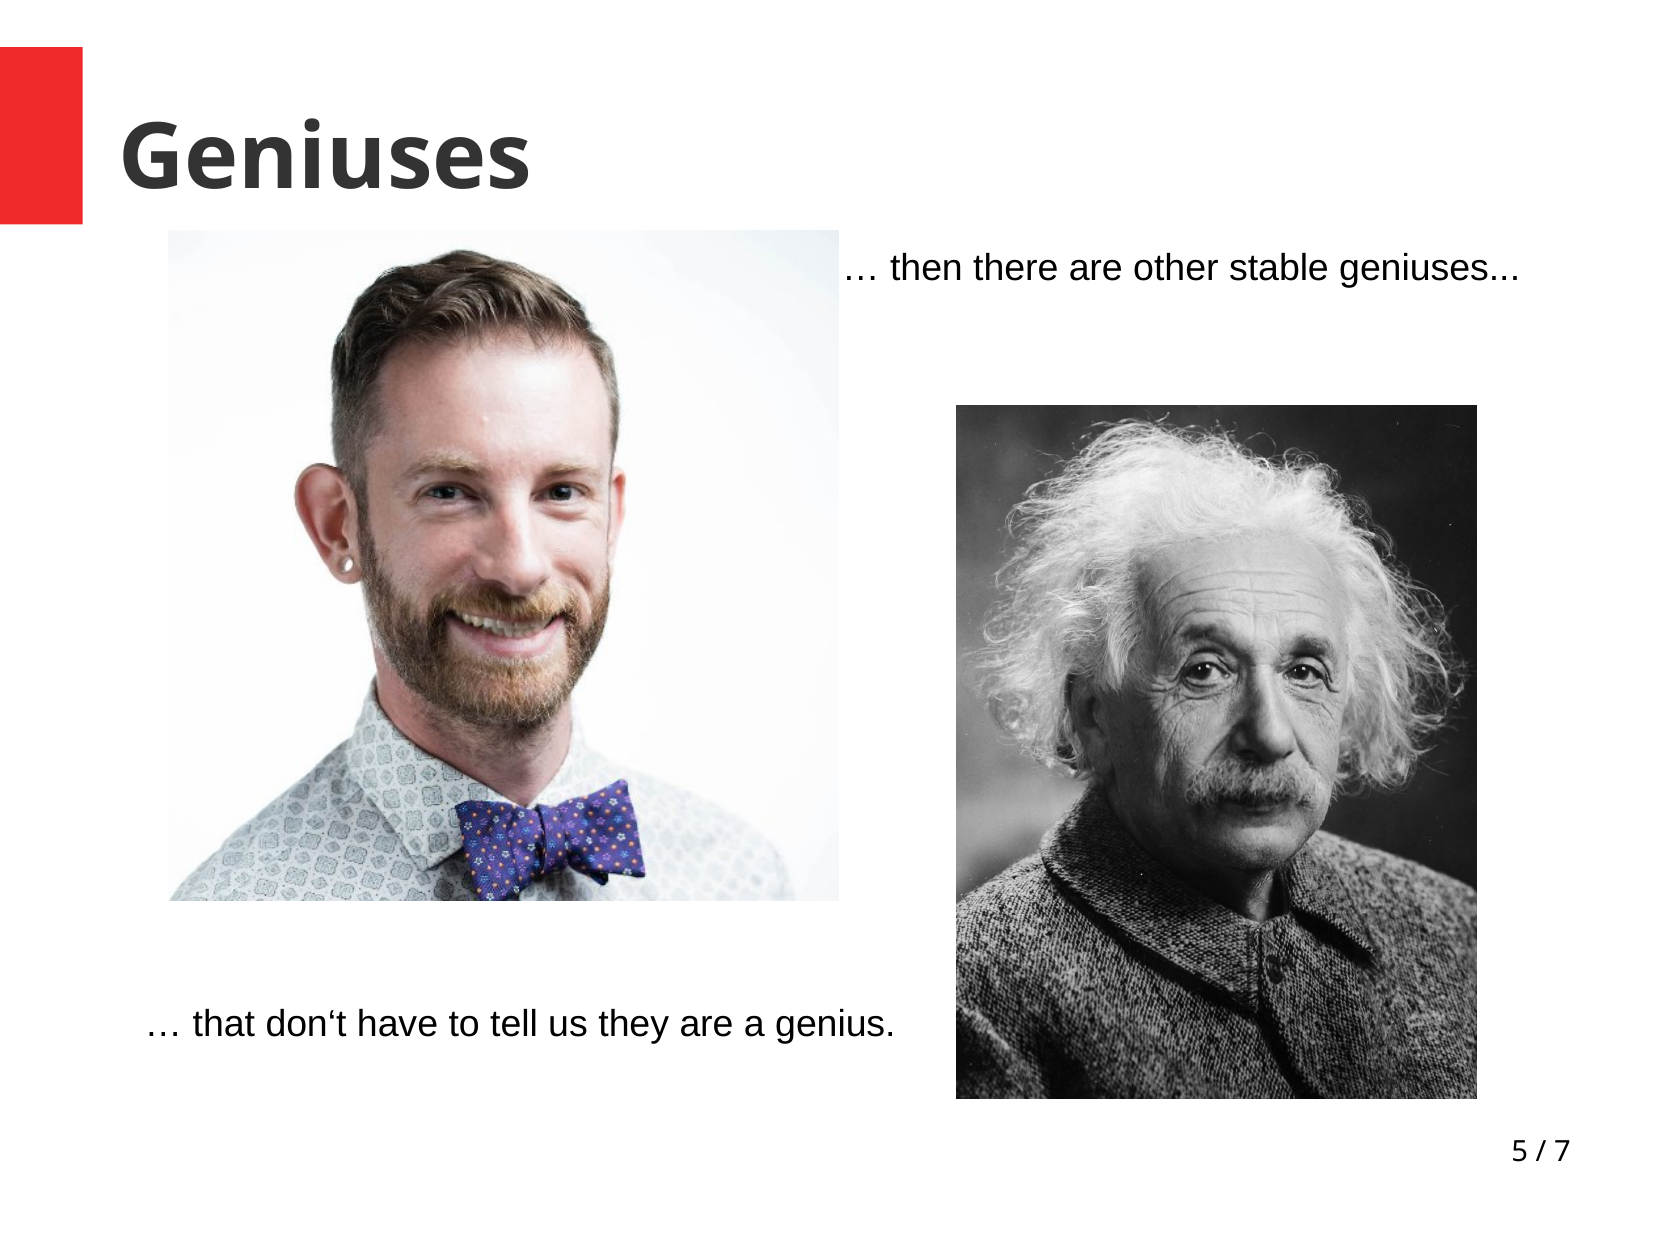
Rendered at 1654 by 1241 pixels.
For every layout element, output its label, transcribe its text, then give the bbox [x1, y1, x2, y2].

text_box … then there are other stable geniuses... [827, 238, 1536, 296]
text_box … that don‘t have to tell us they are a genius. [129, 994, 912, 1052]
picture [168, 230, 839, 901]
picture [956, 405, 1477, 1099]
title Geniuses [118, 49, 1571, 257]
